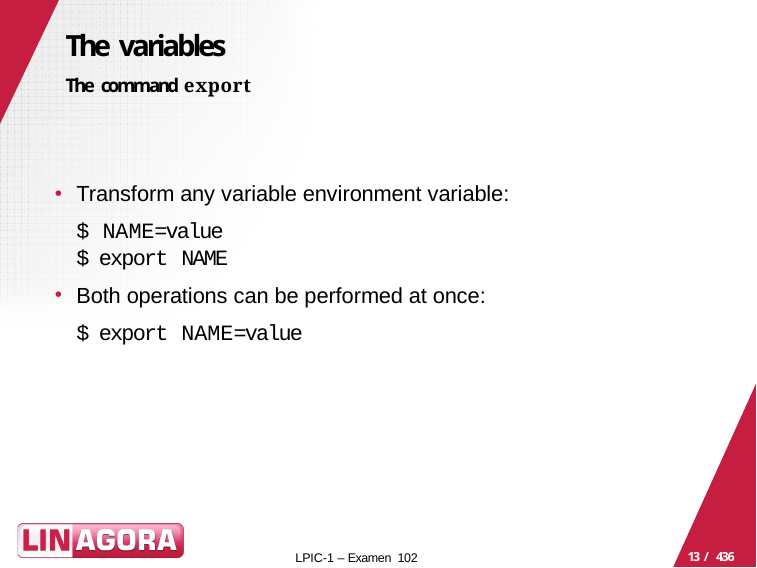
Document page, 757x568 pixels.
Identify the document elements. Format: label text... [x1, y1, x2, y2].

text_box [17, 519, 184, 562]
text_box Transform any variable environment variable: $ NAME=value $ export NAME Both operations can be performed at once: $ export NAME=value [52, 179, 707, 345]
picture [0, 0, 352, 352]
slide_number <numéro> / 436 [683, 549, 747, 568]
footer LPIC-1 – Examen 102 [293, 549, 420, 568]
title The variables The command export [63, 26, 692, 97]
